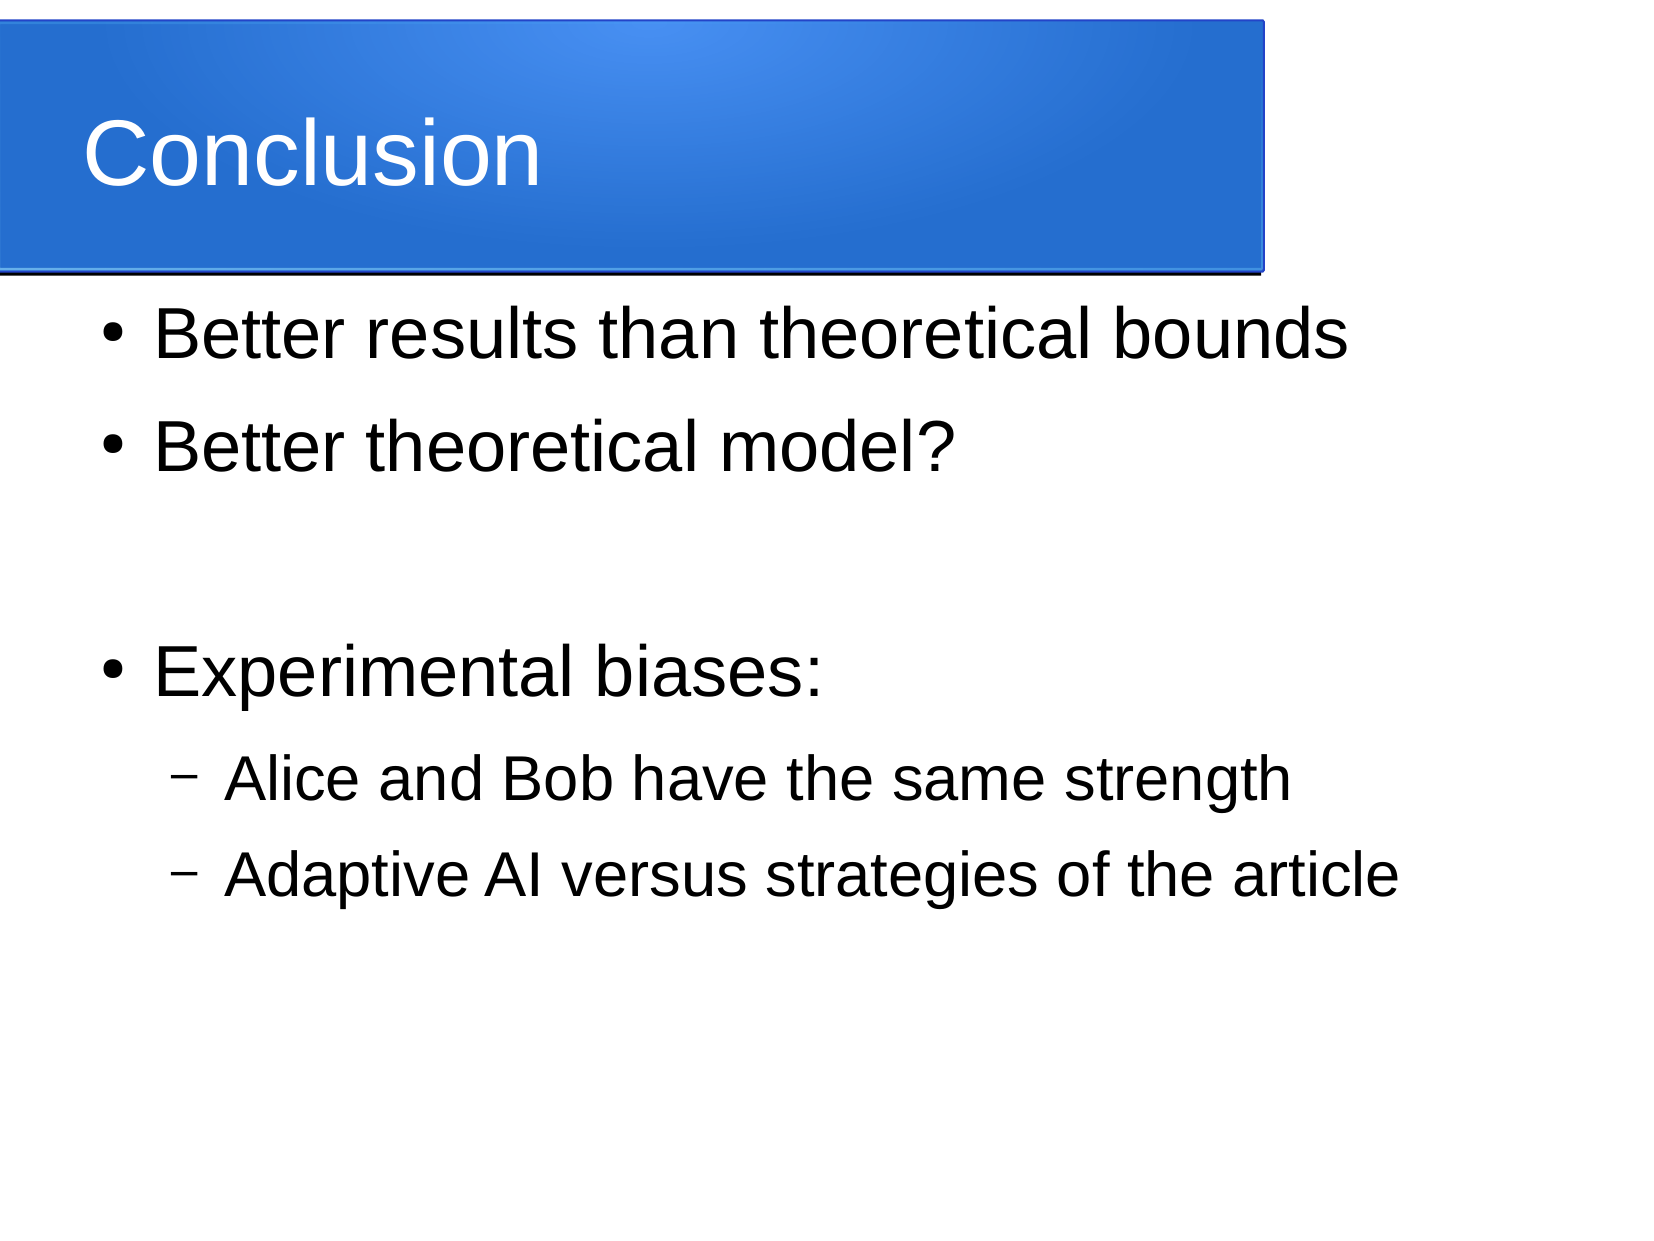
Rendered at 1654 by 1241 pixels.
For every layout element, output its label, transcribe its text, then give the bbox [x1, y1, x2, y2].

title Conclusion [82, 49, 1250, 257]
list Better results than theoretical bounds Better theoretical model? Experimental biases: Alice and Bob have the same strength Adaptive AI versus strategies of the article [82, 293, 1538, 1013]
